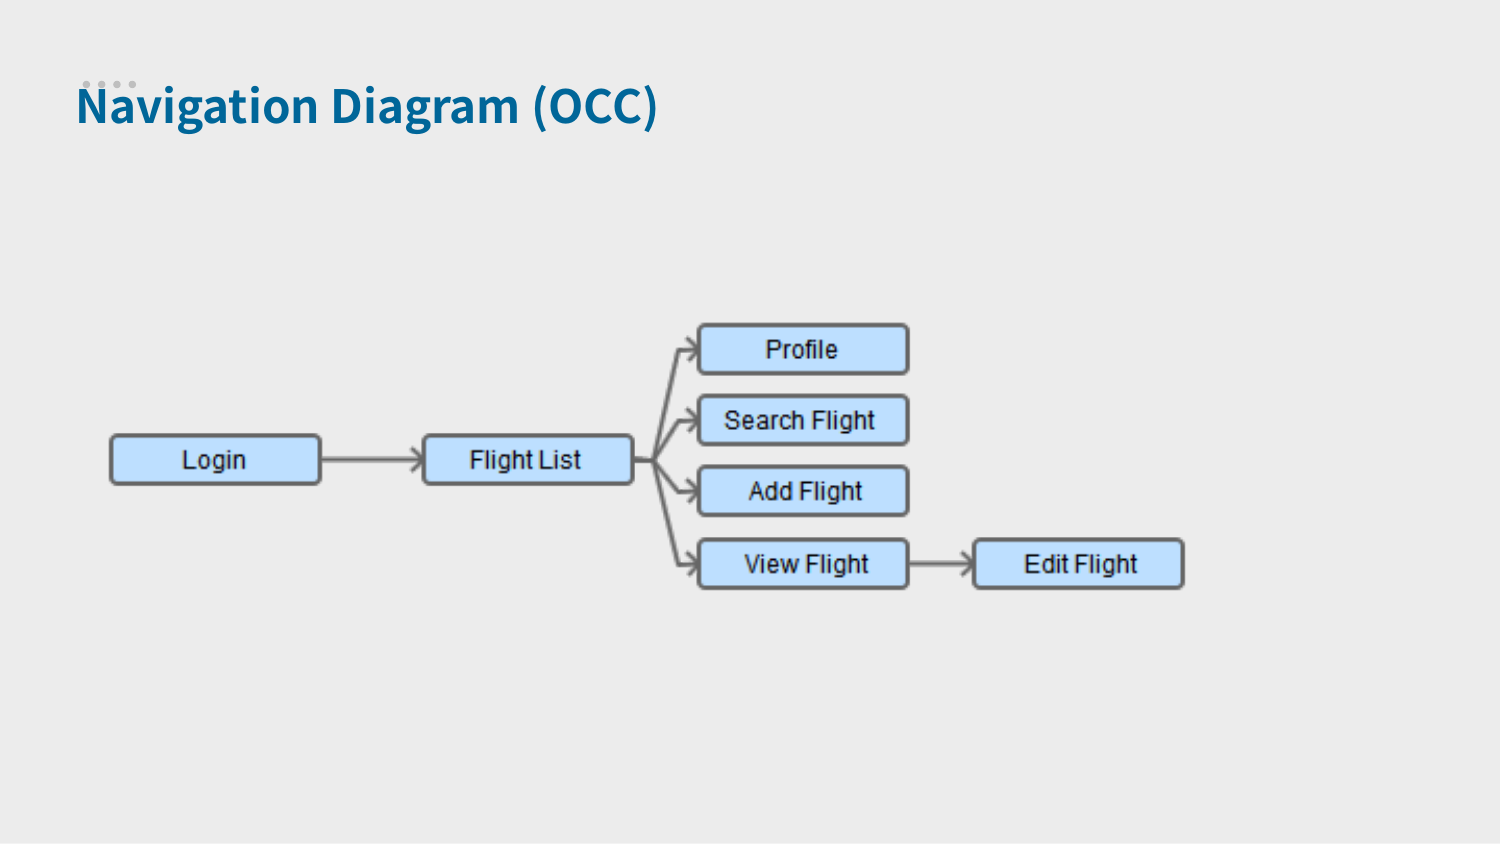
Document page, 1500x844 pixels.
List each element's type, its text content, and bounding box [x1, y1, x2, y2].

title Navigation Diagram (OCC) [75, 33, 1425, 175]
picture [91, 307, 1229, 635]
